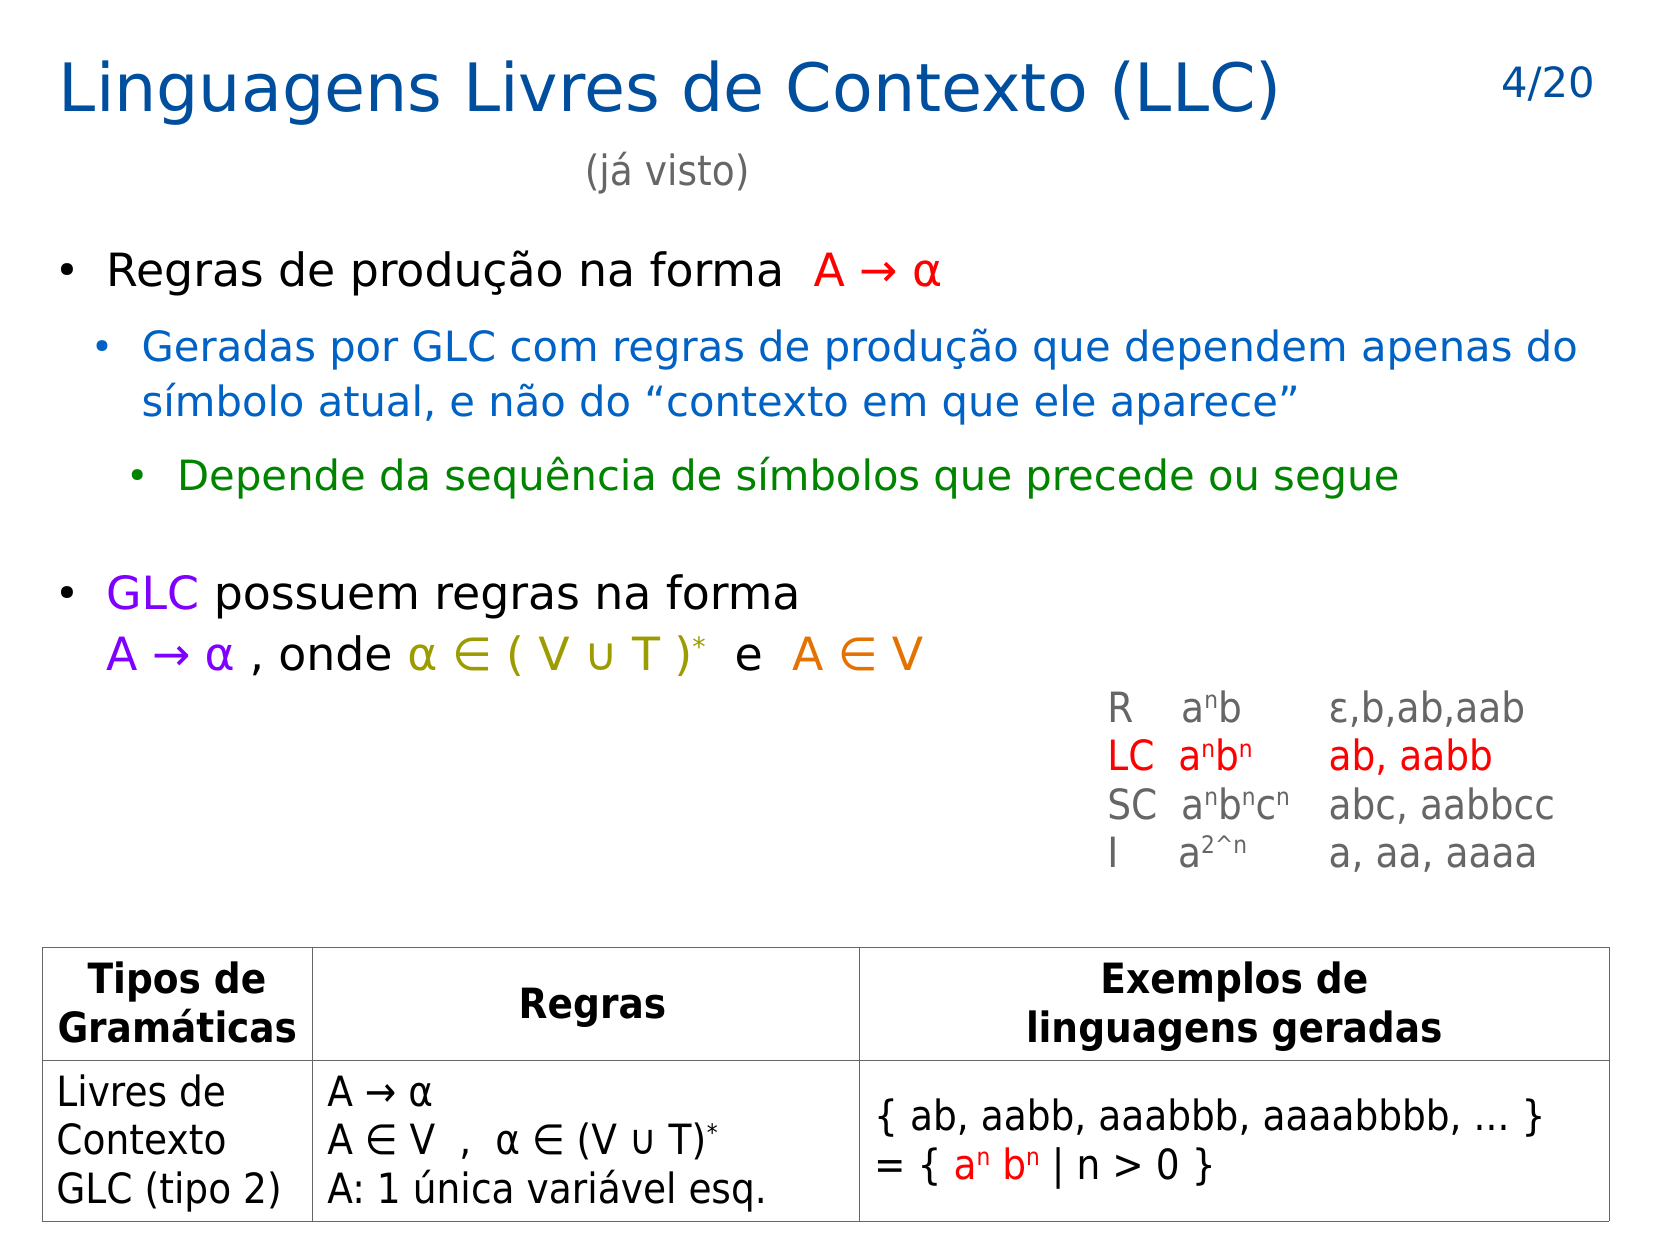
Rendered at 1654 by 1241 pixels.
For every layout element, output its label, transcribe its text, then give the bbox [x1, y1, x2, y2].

table_cell { ab, aabb, aaabbb, aaaabbbb, ... } = { an bn | n > 0 } [860, 1061, 1609, 1221]
table_cell Livres de Contexto GLC (tipo 2) [43, 1061, 312, 1221]
table_header Exemplos de linguagens geradas [860, 948, 1609, 1060]
title Linguagens Livres de Contexto (LLC) [59, 29, 1625, 148]
table_header Regras [313, 948, 859, 1060]
table_cell A → α A ∈ V , α ∈ (V ∪ T)* A: 1 única variável esq. [313, 1061, 859, 1221]
table_header Tipos de Gramáticas [43, 948, 312, 1060]
text_box R anb ε,b,ab,aab LC anbn ab, aabb SC anbncn abc, aabbcc I a2^n a, aa, aaaa [1092, 676, 1608, 886]
text_box (já visto) [570, 139, 765, 203]
list Regras de produção na forma A → α Geradas por GLC com regras de produção que dependem apenas do símbolo atual, e não do “contexto em que ele aparece” Depende da sequência de símbolos que precede ou segue GLC possuem regras na forma A → α , onde α ∈ ( V ∪ T )* e A ∈ V [59, 236, 1595, 947]
